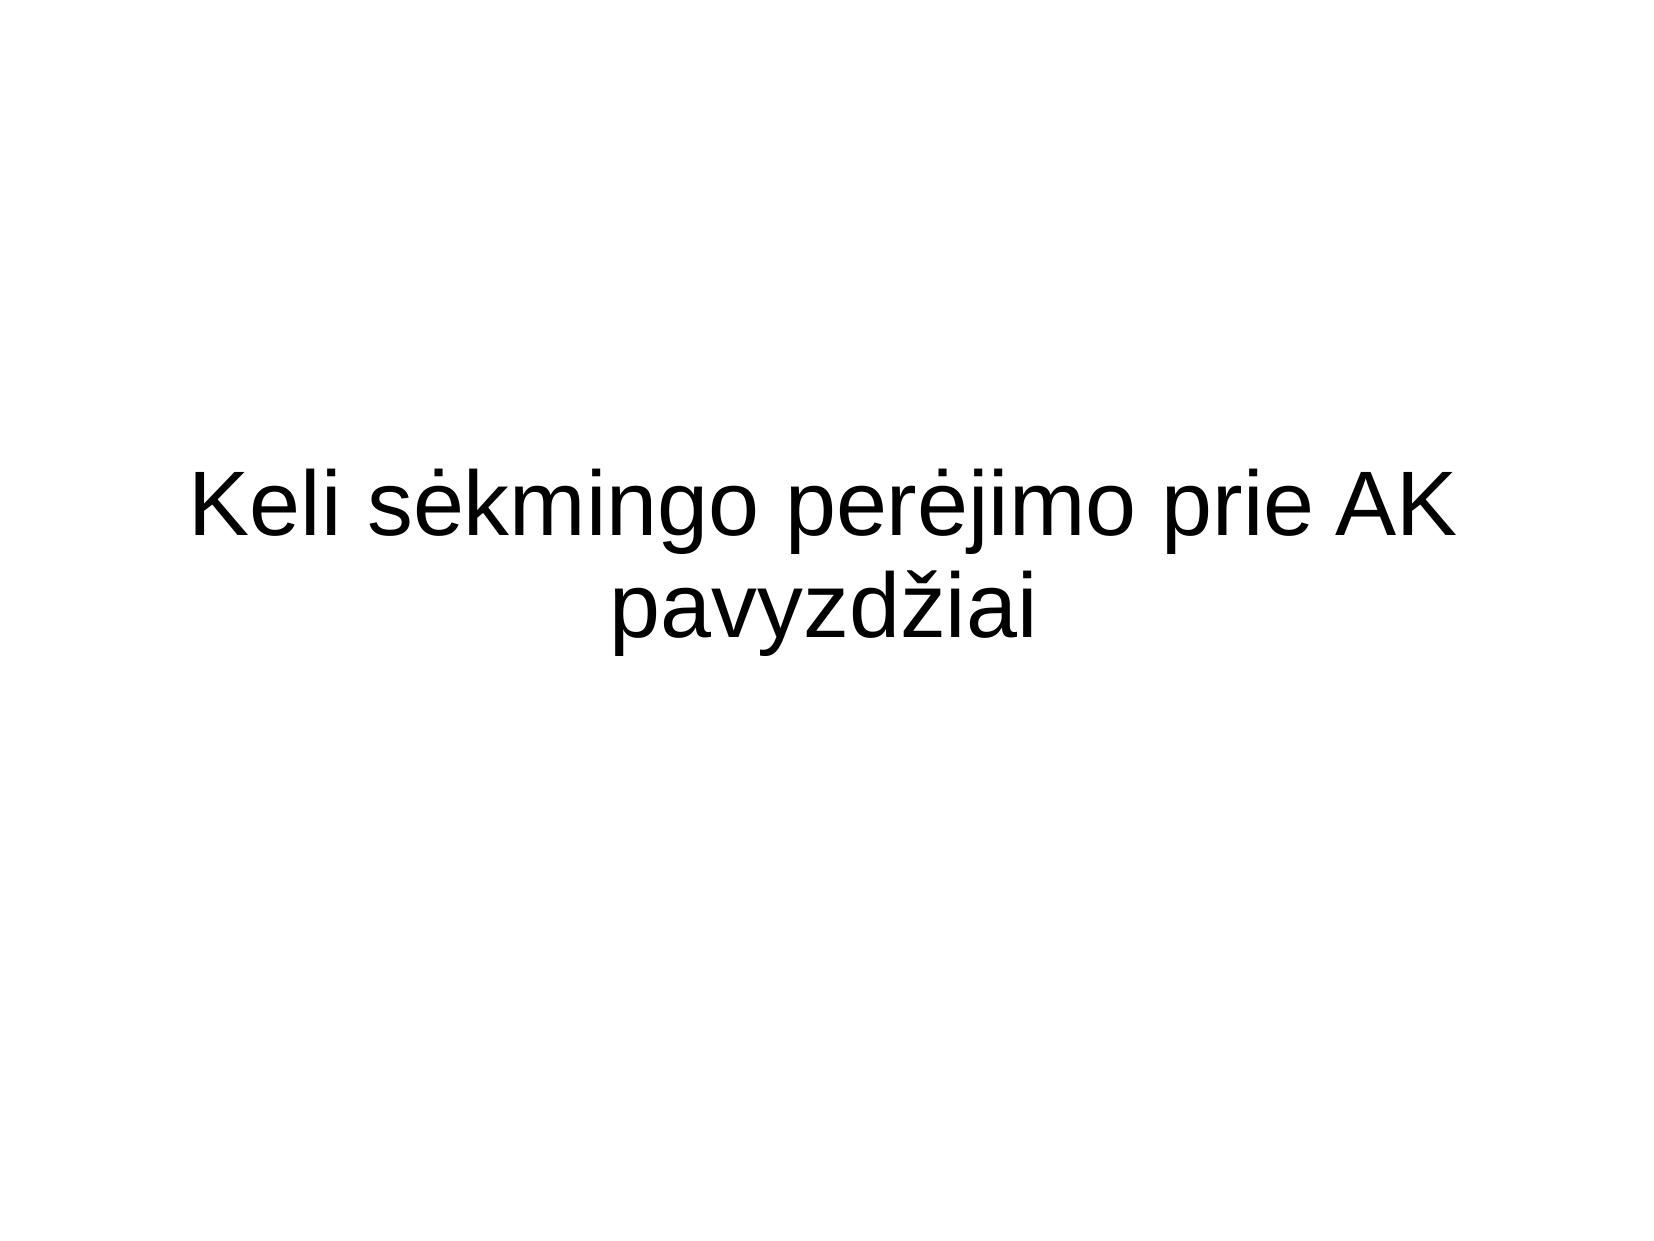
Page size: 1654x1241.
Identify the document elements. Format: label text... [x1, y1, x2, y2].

title Keli sėkmingo perėjimo prie AK pavyzdžiai [79, 451, 1569, 659]
